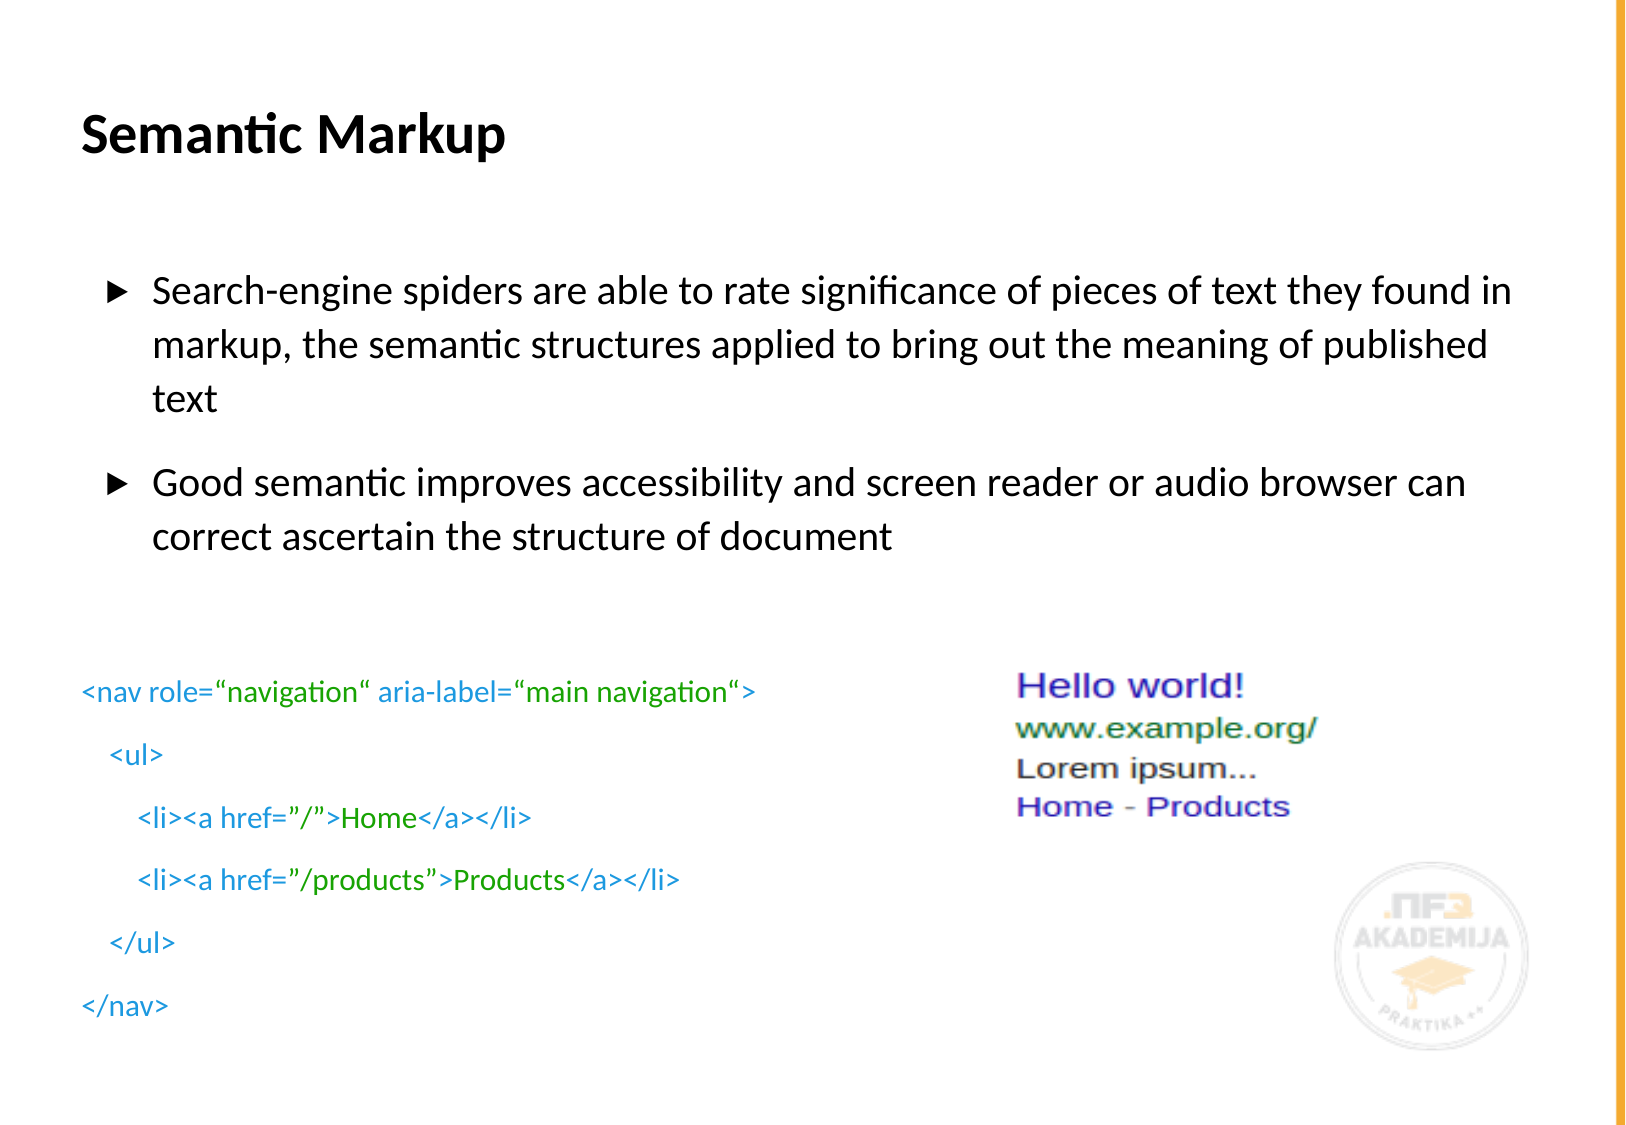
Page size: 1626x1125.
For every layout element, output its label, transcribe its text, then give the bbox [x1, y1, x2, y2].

title Semantic Markup [81, 45, 1544, 233]
picture [0, 0, 1626, 1125]
list <nav role=“navigation“ aria-label=“main navigation“> <ul> <li><a href=”/”>Home</a></li> <li><a href=”/products”>Products</a></li> </ul> </nav> [81, 669, 795, 1025]
list Search-engine spiders are able to rate significance of pieces of text they found in markup, the semantic structures applied to bring out the meaning of published text Good semantic improves accessibility and screen reader or audio browser can correct ascertain the structure of document [81, 260, 1544, 615]
